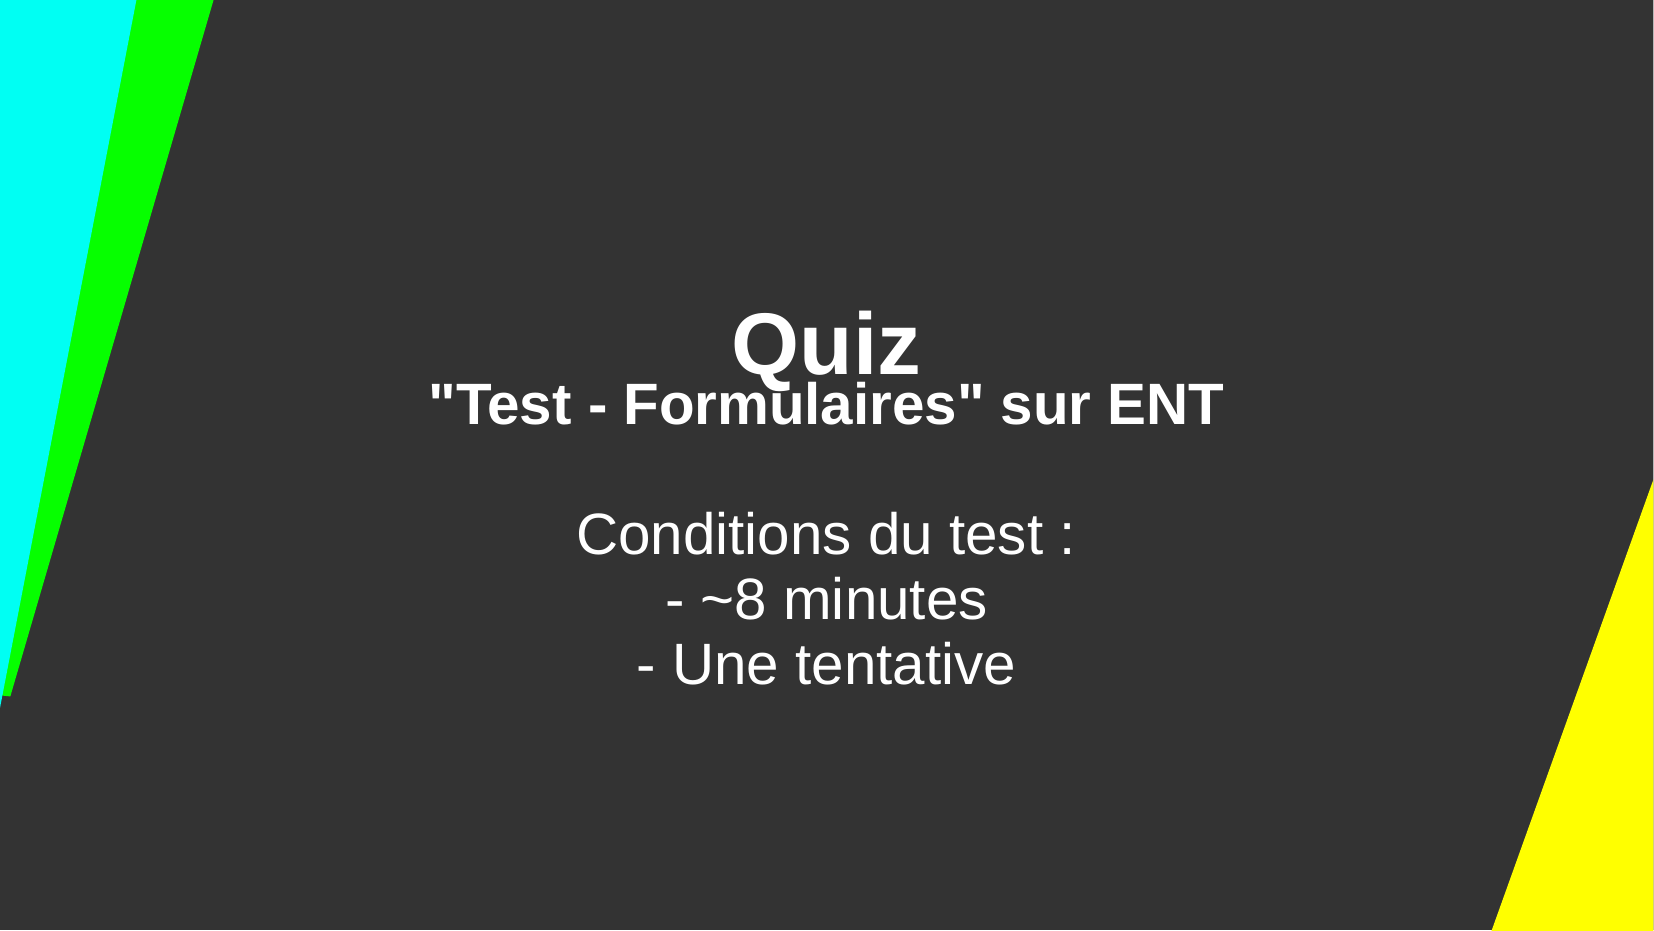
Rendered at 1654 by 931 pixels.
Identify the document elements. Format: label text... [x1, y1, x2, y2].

text_box [0, 0, 214, 708]
title Quiz [66, 295, 1622, 371]
title "Test - Formulaires" sur ENT Conditions du test : - ~8 minutes - Une tentative [31, 371, 1622, 697]
text_box [1491, 477, 1654, 931]
